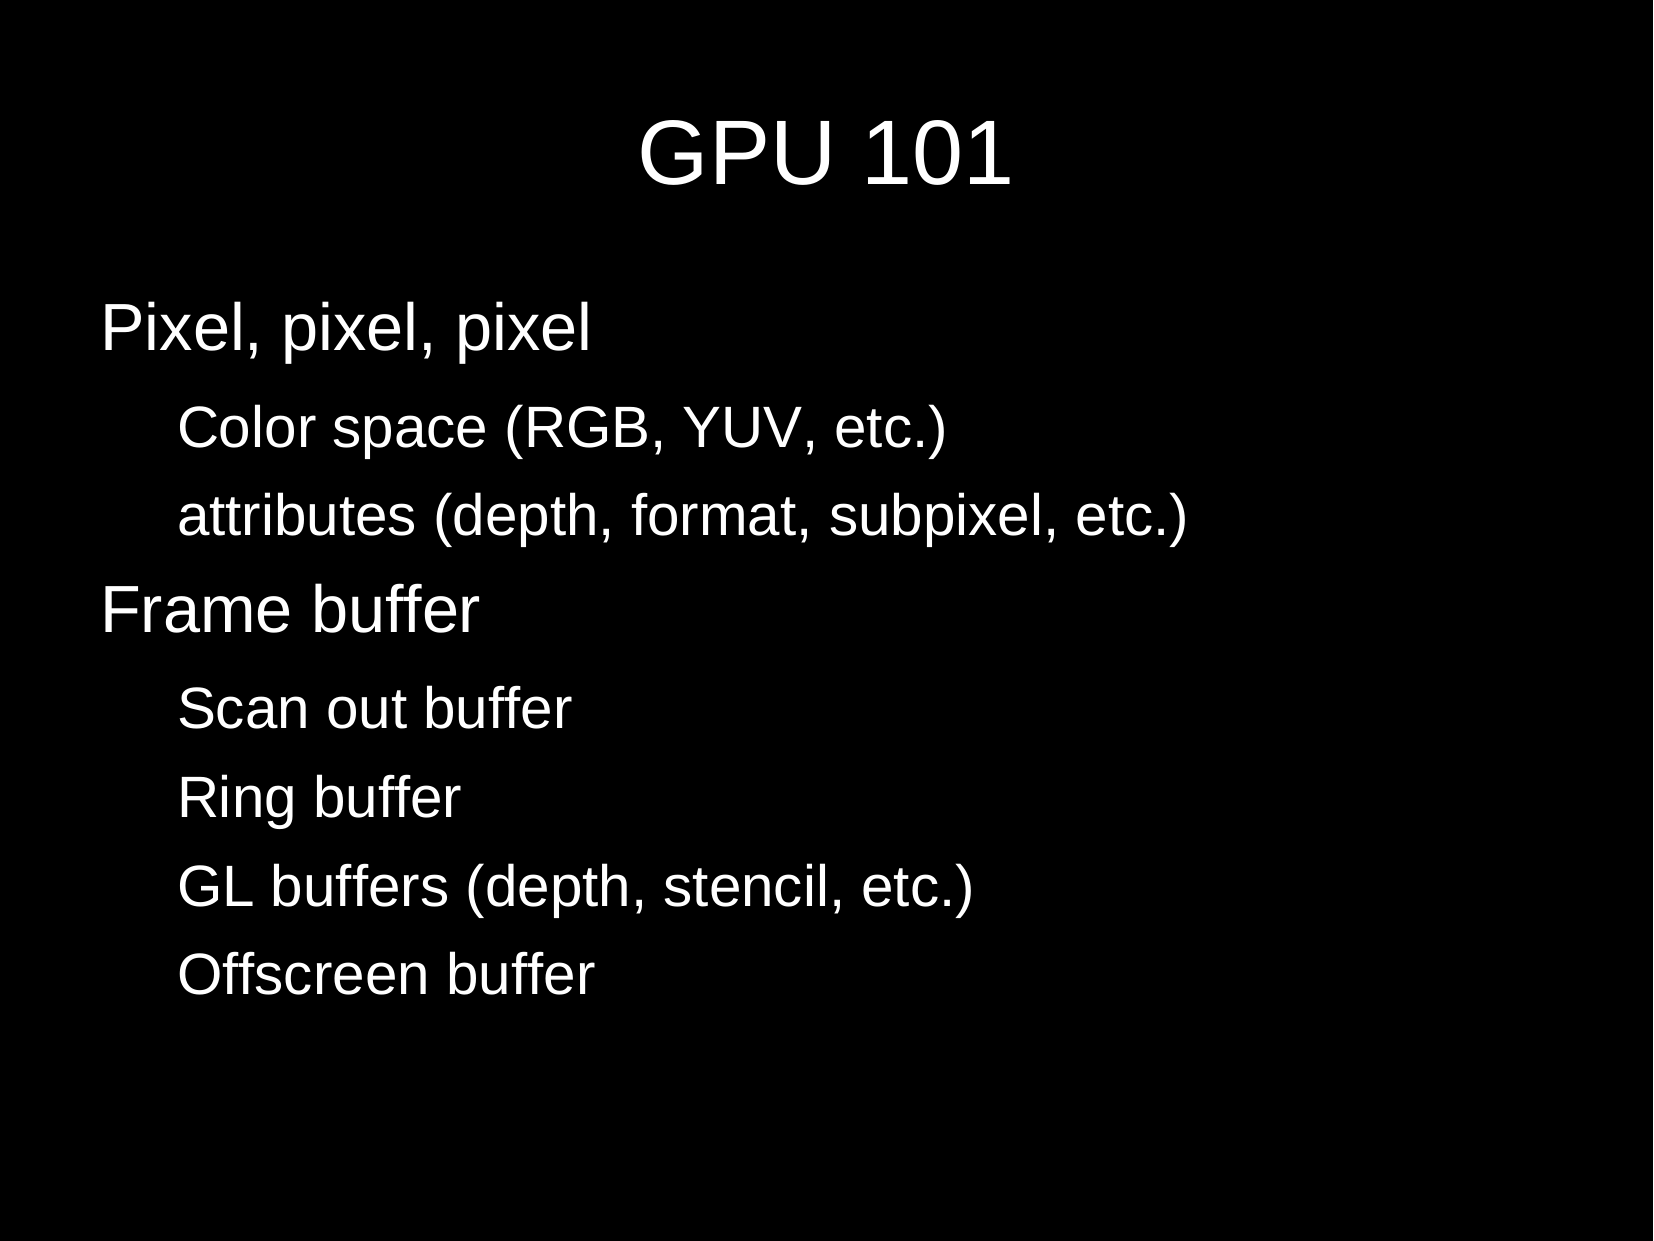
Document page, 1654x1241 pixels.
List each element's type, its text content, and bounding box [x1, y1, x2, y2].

title GPU 101 [82, 49, 1571, 257]
list Pixel, pixel, pixel Color space (RGB, YUV, etc.) attributes (depth, format, subpixel, etc.) Frame buffer Scan out buffer Ring buffer GL buffers (depth, stencil, etc.) Offscreen buffer [82, 290, 1571, 1186]
